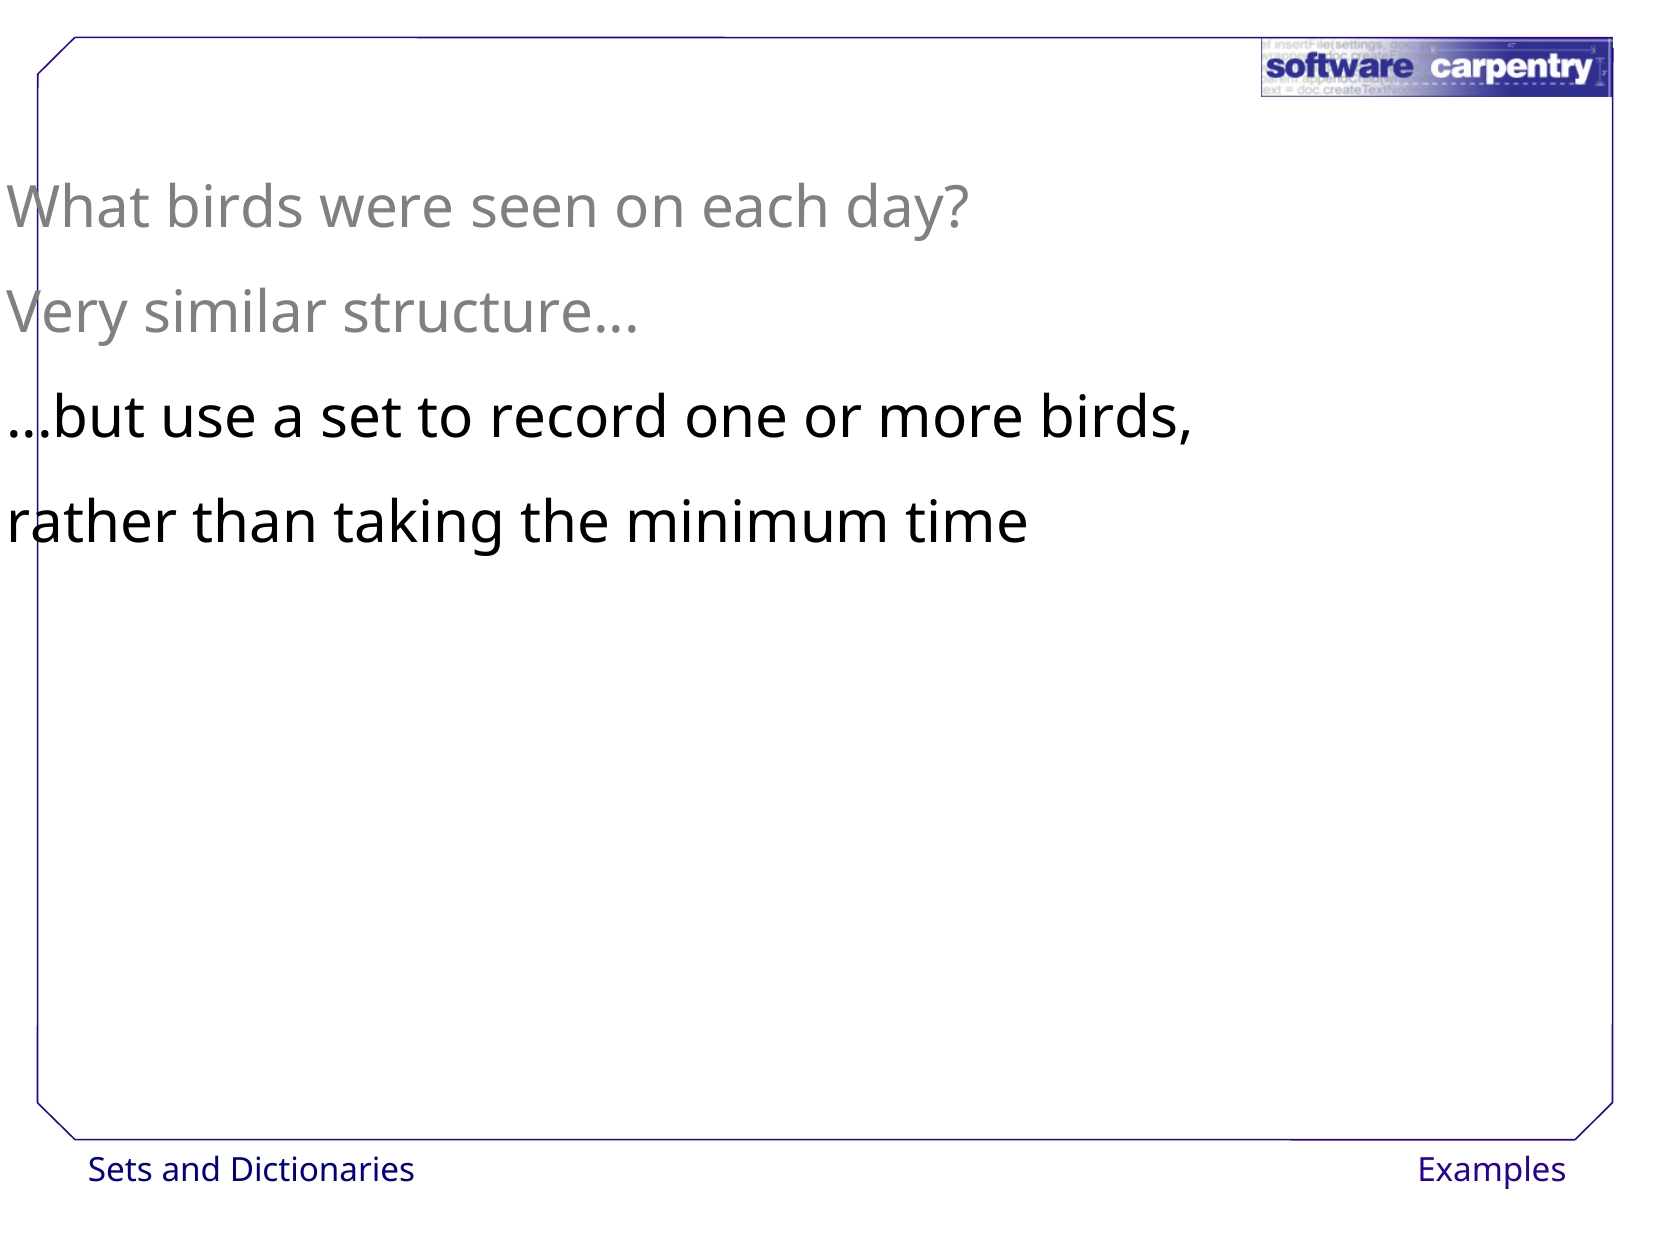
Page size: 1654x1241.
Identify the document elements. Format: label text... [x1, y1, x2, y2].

picture [1261, 39, 1613, 97]
text_box What birds were seen on each day? Very similar structure... ...but use a set to record one or more birds, rather than taking the minimum time [0, 126, 1359, 563]
